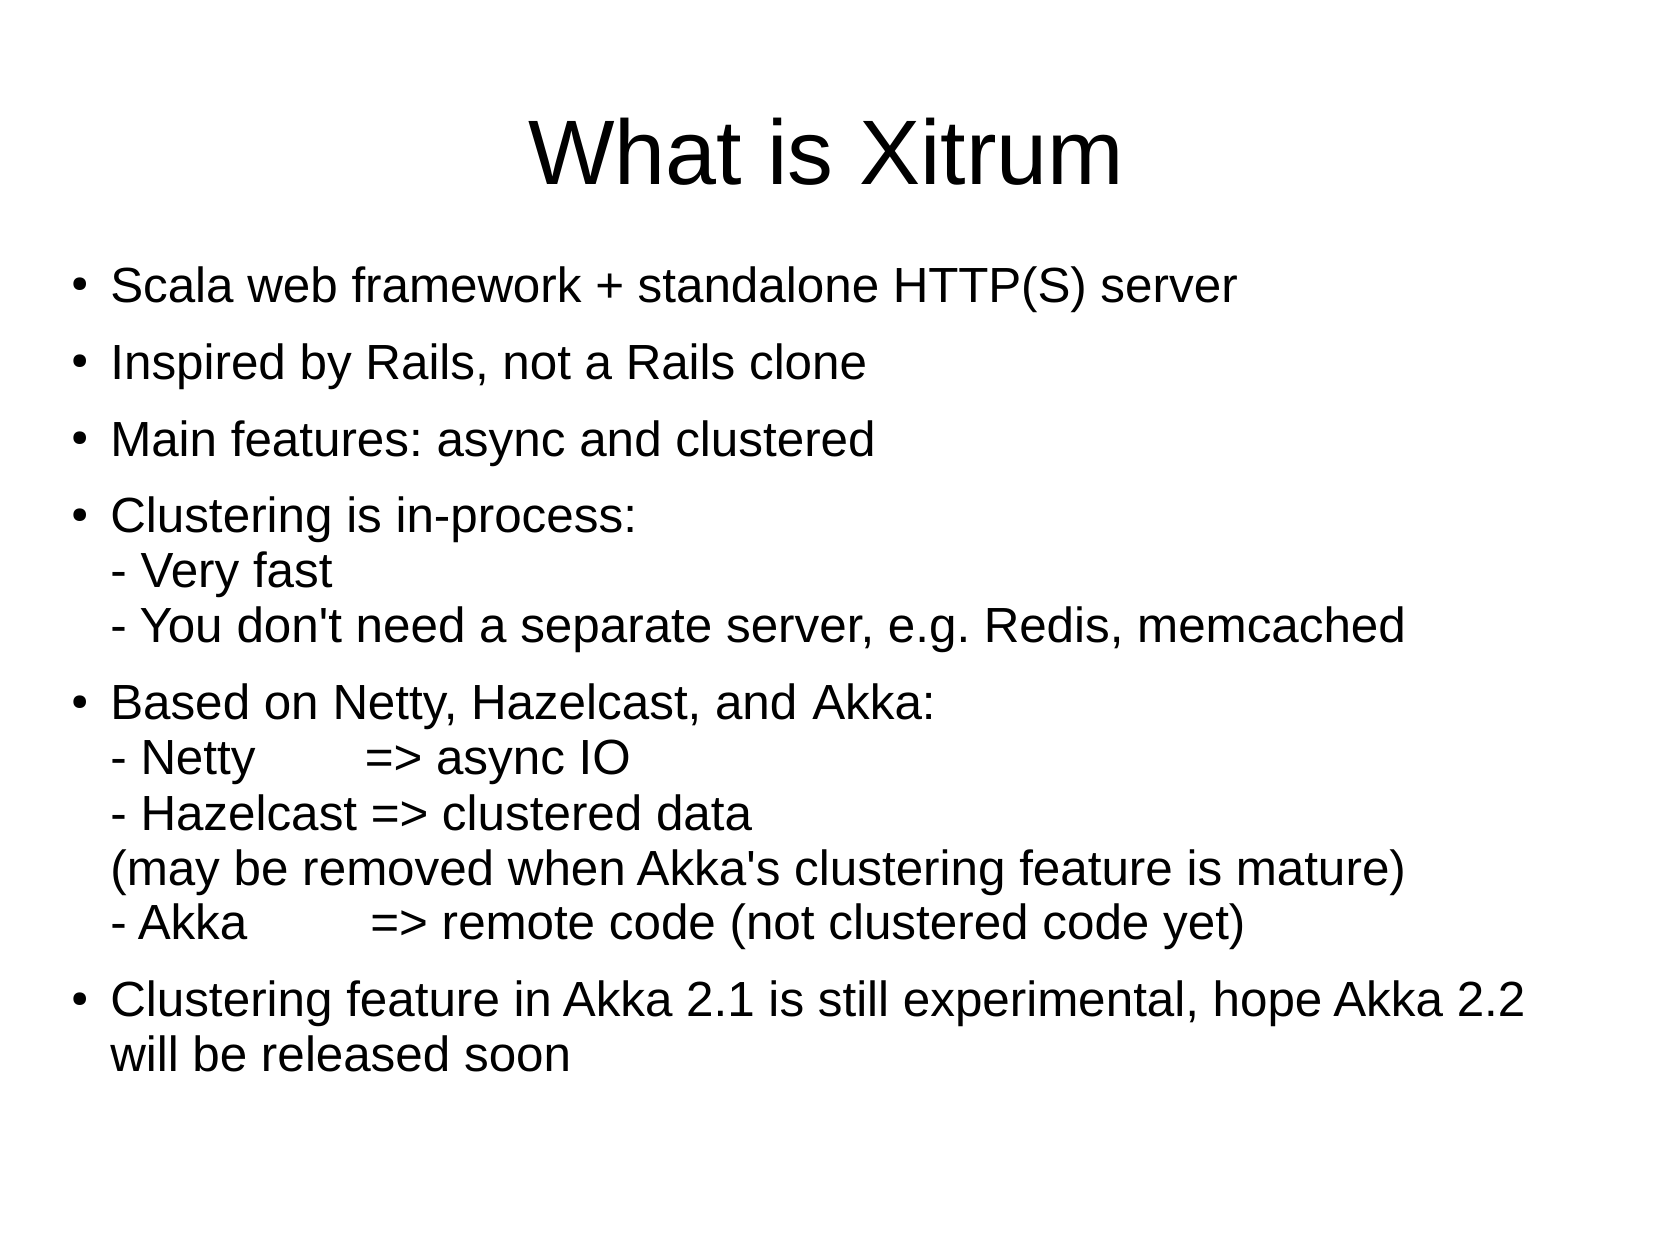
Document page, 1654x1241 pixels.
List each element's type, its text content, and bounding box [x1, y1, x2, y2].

title What is Xitrum [82, 49, 1571, 257]
list Scala web framework + standalone HTTP(S) server Inspired by Rails, not a Rails clone Main features: async and clustered Clustering is in-process: - Very fast - You don't need a separate server, e.g. Redis, memcached Based on Netty, Hazelcast, and Akka: - Netty => async IO - Hazelcast => clustered data (may be removed when Akka's clustering feature is mature) - Akka => remote code (not clustered code yet) Clustering feature in Akka 2.1 is still experimental, hope Akka 2.2 will be released soon [57, 257, 1587, 1083]
